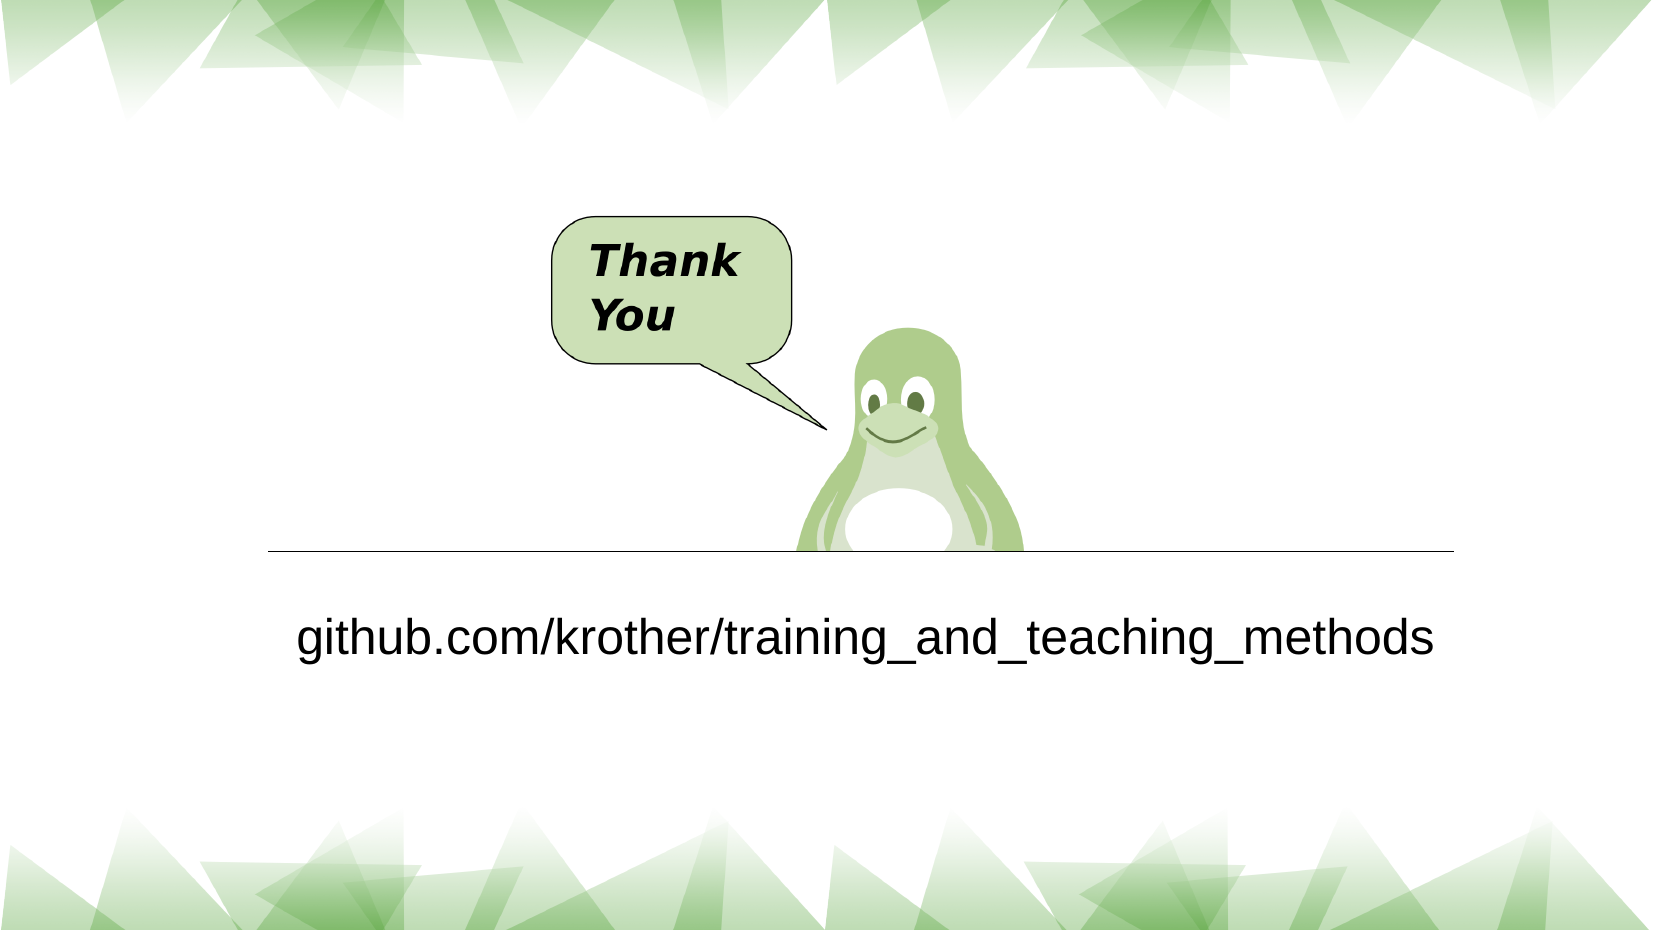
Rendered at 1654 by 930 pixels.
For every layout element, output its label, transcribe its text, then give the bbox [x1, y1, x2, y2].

picture [0, 802, 1651, 930]
title github.com/krother/training_and_teaching_methods [288, 585, 1444, 691]
picture [0, 0, 1653, 128]
picture [463, 203, 1124, 551]
